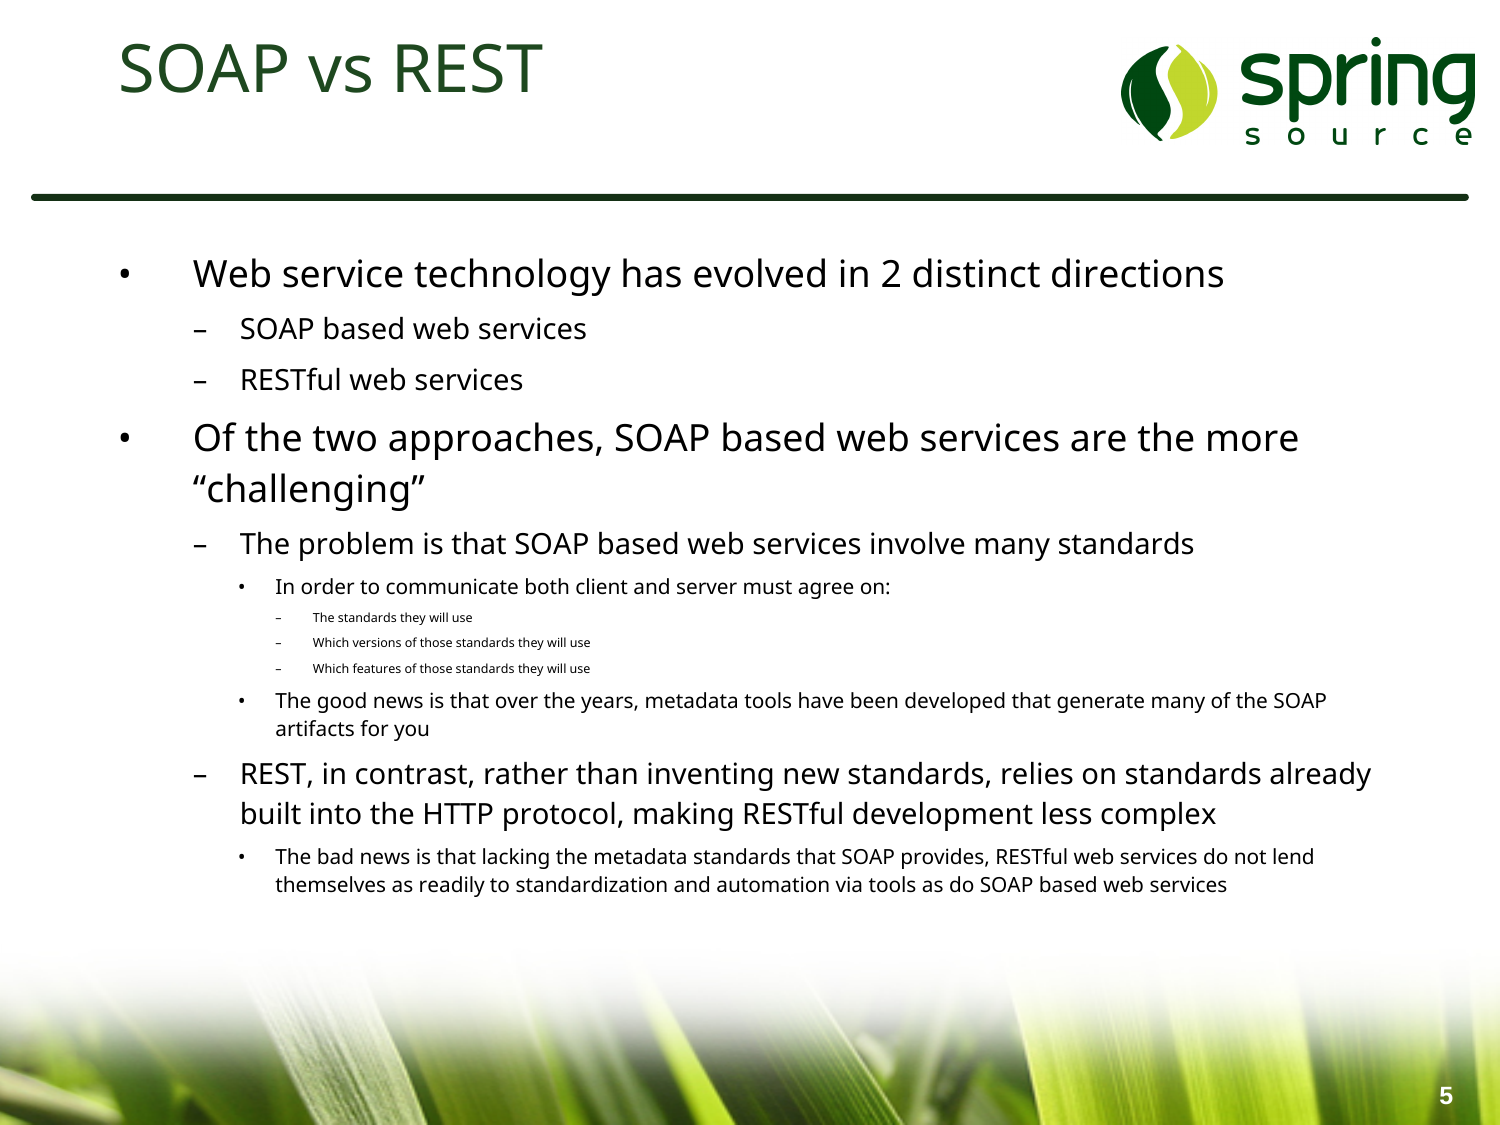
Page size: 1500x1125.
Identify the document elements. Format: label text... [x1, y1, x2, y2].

title SOAP vs REST [103, 13, 1136, 177]
list Web service technology has evolved in 2 distinct directions SOAP based web services RESTful web services Of the two approaches, SOAP based web services are the more “challenging” The problem is that SOAP based web services involve many standards In order to communicate both client and server must agree on: The standards they will use Which versions of those standards they will use Which features of those standards they will use The good news is that over the years, metadata tools have been developed that generate many of the SOAP artifacts for you REST, in contrast, rather than inventing new standards, relies on standards already built into the HTTP protocol, making RESTful development less complex The bad news is that lacking the metadata standards that SOAP provides, RESTful web services do not lend themselves as readily to standardization and automation via tools as do SOAP based web services [103, 239, 1394, 903]
picture [1136, 37, 1475, 145]
picture [0, 944, 1500, 1125]
